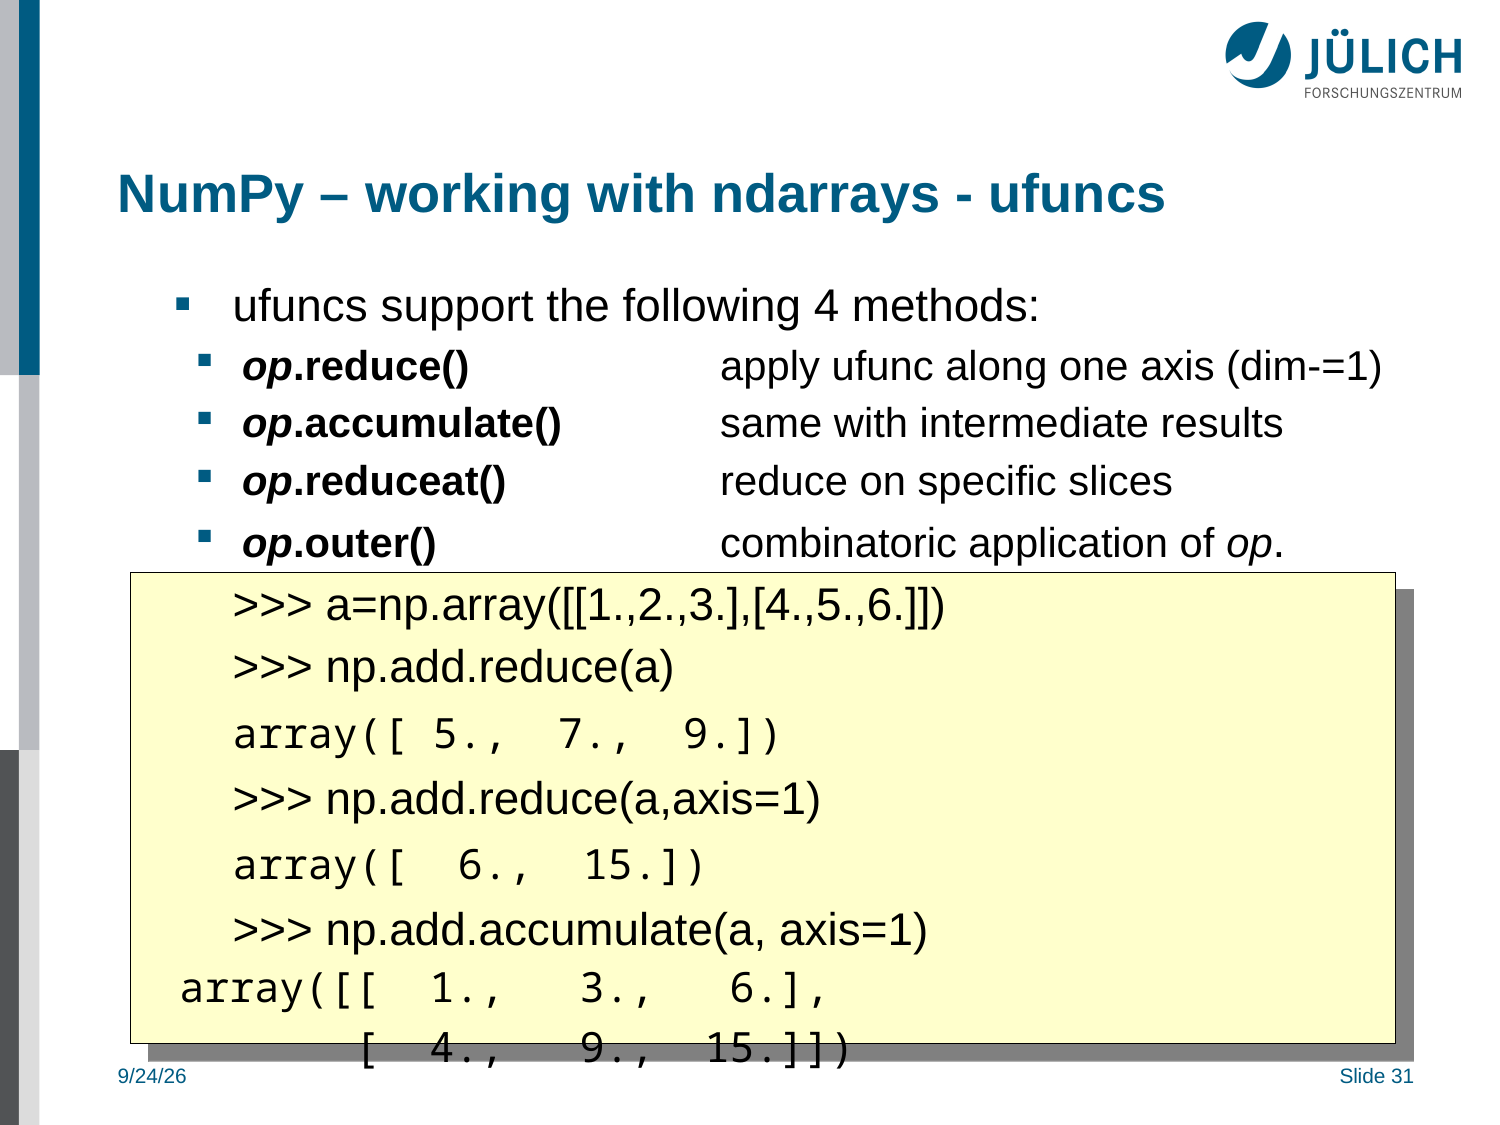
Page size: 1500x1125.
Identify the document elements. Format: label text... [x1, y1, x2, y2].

picture [1224, 20, 1461, 98]
list ufuncs support the following 4 methods: op.reduce() apply ufunc along one axis (dim-=1) op.accumulate() same with intermediate results op.reduceat() reduce on specific slices op.outer() combinatoric application of op. >>> a=np.array([[1.,2.,3.],[4.,5.,6.]]) >>> np.add.reduce(a) array([ 5., 7., 9.]) >>> np.add.reduce(a,axis=1) array([ 6., 15.]) >>> np.add.accumulate(a, axis=1) array([[ 1., 3., 6.], [ 4., 9., 15.]]) [120, 279, 1396, 1125]
title NumPy – working with ndarrays - ufuncs [117, 99, 1393, 288]
